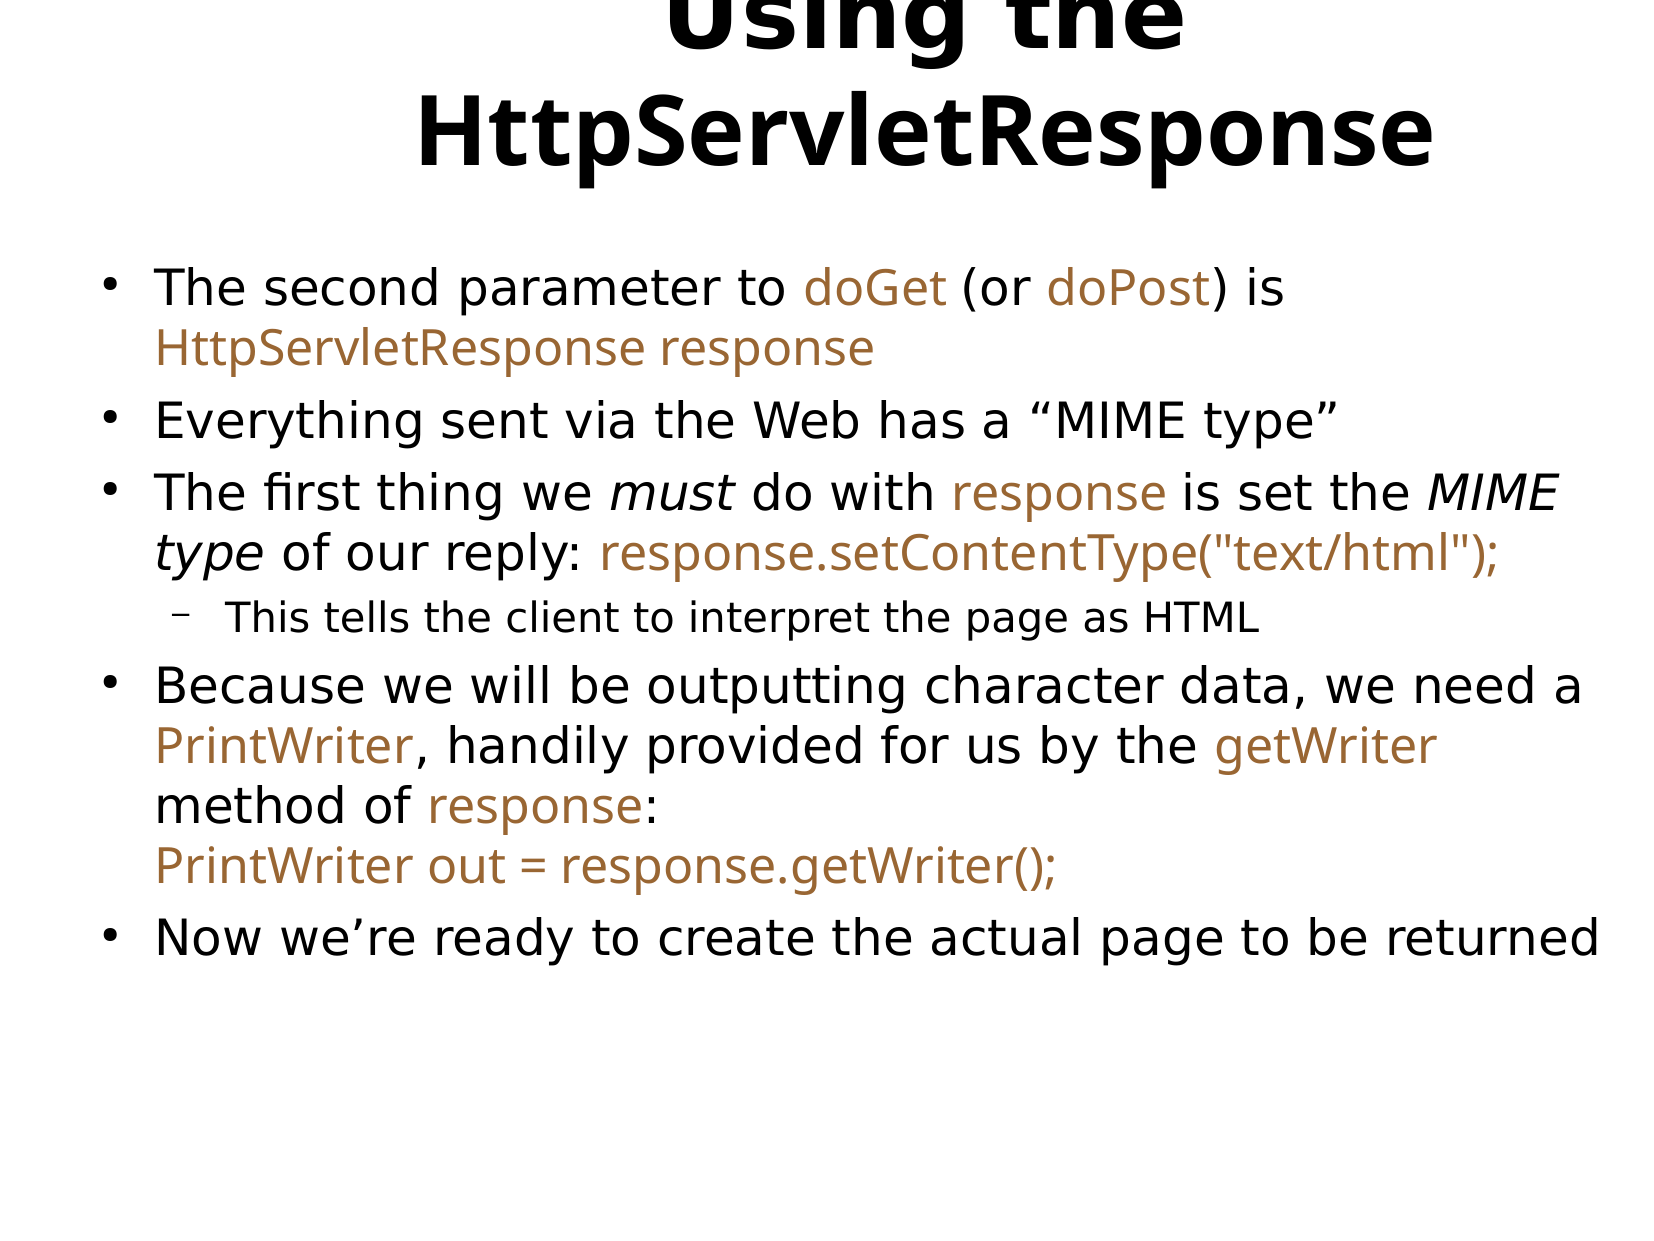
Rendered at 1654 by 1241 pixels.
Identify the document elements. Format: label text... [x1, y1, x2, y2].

title Using the HttpServletResponse [220, 41, 1630, 193]
list The second parameter to doGet (or doPost) is HttpServletResponse response Everything sent via the Web has a “MIME type” The first thing we must do with response is set the MIME type of our reply: response.setContentType("text/html"); This tells the client to interpret the page as HTML Because we will be outputting character data, we need a PrintWriter, handily provided for us by the getWriter method of response: PrintWriter out = response.getWriter(); Now we’re ready to create the actual page to be returned [68, 247, 1620, 1109]
